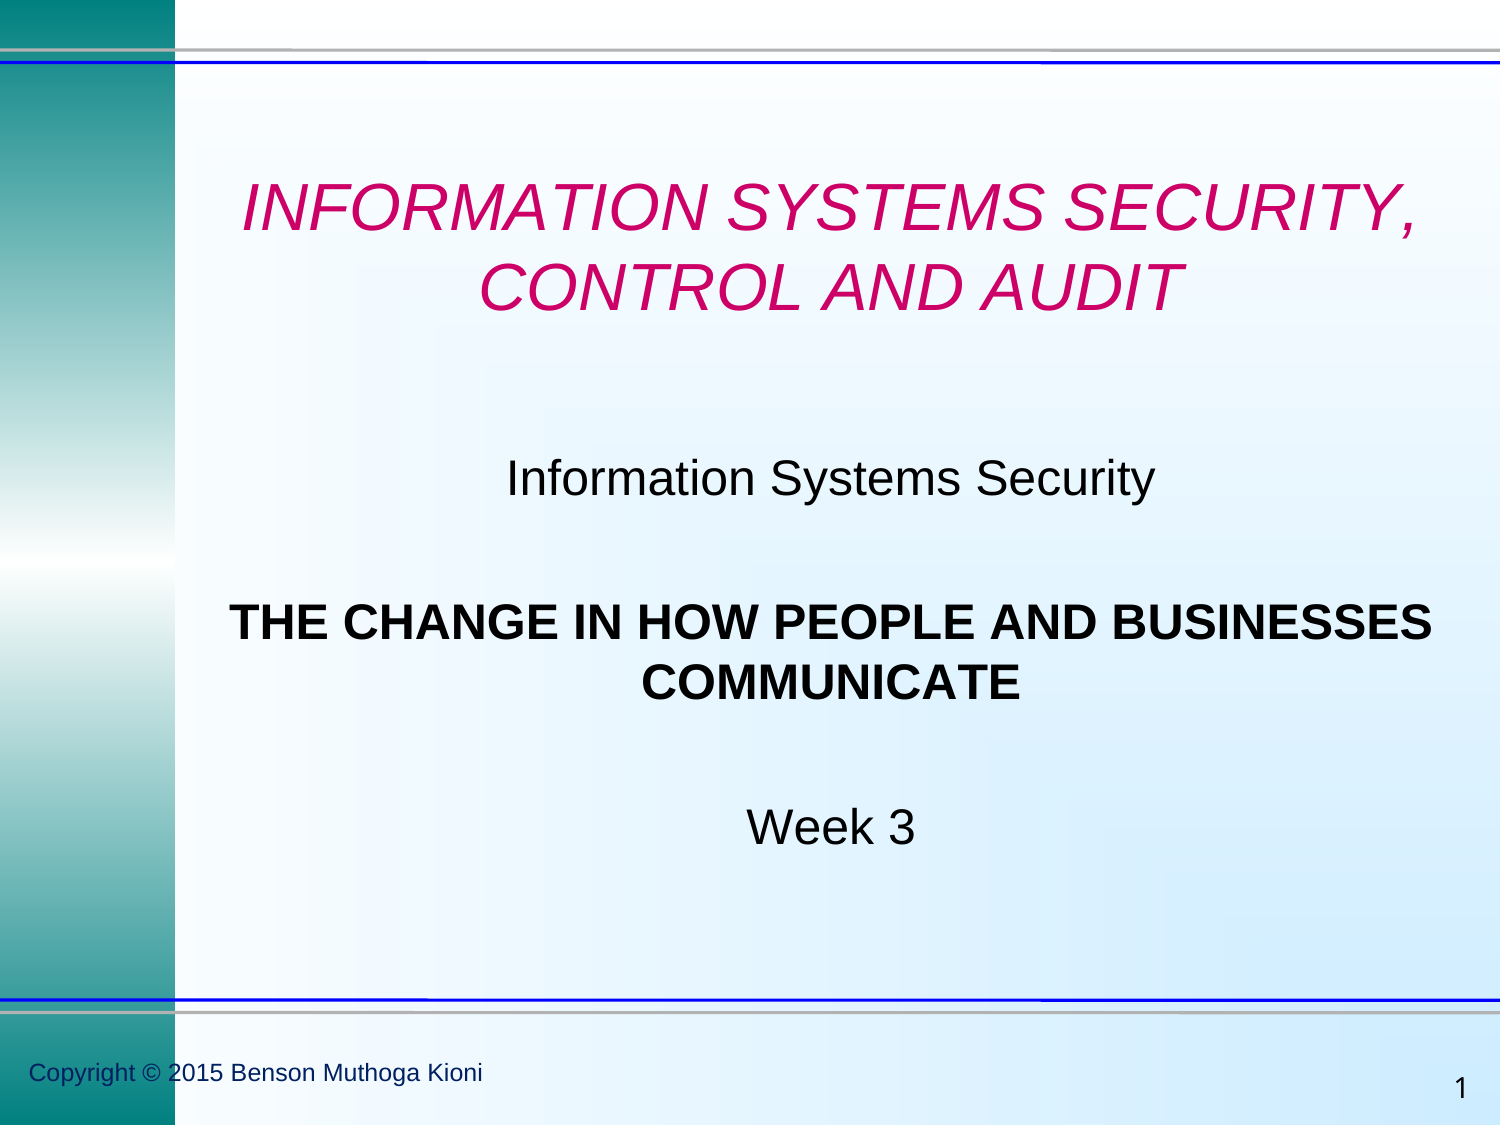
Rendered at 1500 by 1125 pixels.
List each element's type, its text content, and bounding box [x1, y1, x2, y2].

picture [175, 1002, 1500, 1011]
picture [175, 52, 1500, 61]
text_box INFORMATION SYSTEMS SECURITY, CONTROL AND AUDIT [212, 149, 1450, 338]
picture [175, 65, 1500, 998]
text_box Information Systems Security THE CHANGE IN HOW PEOPLE AND BUSINESSES COMMUNICATE Week 3 [212, 437, 1450, 938]
picture [175, 0, 1500, 48]
picture [175, 1015, 1500, 1125]
